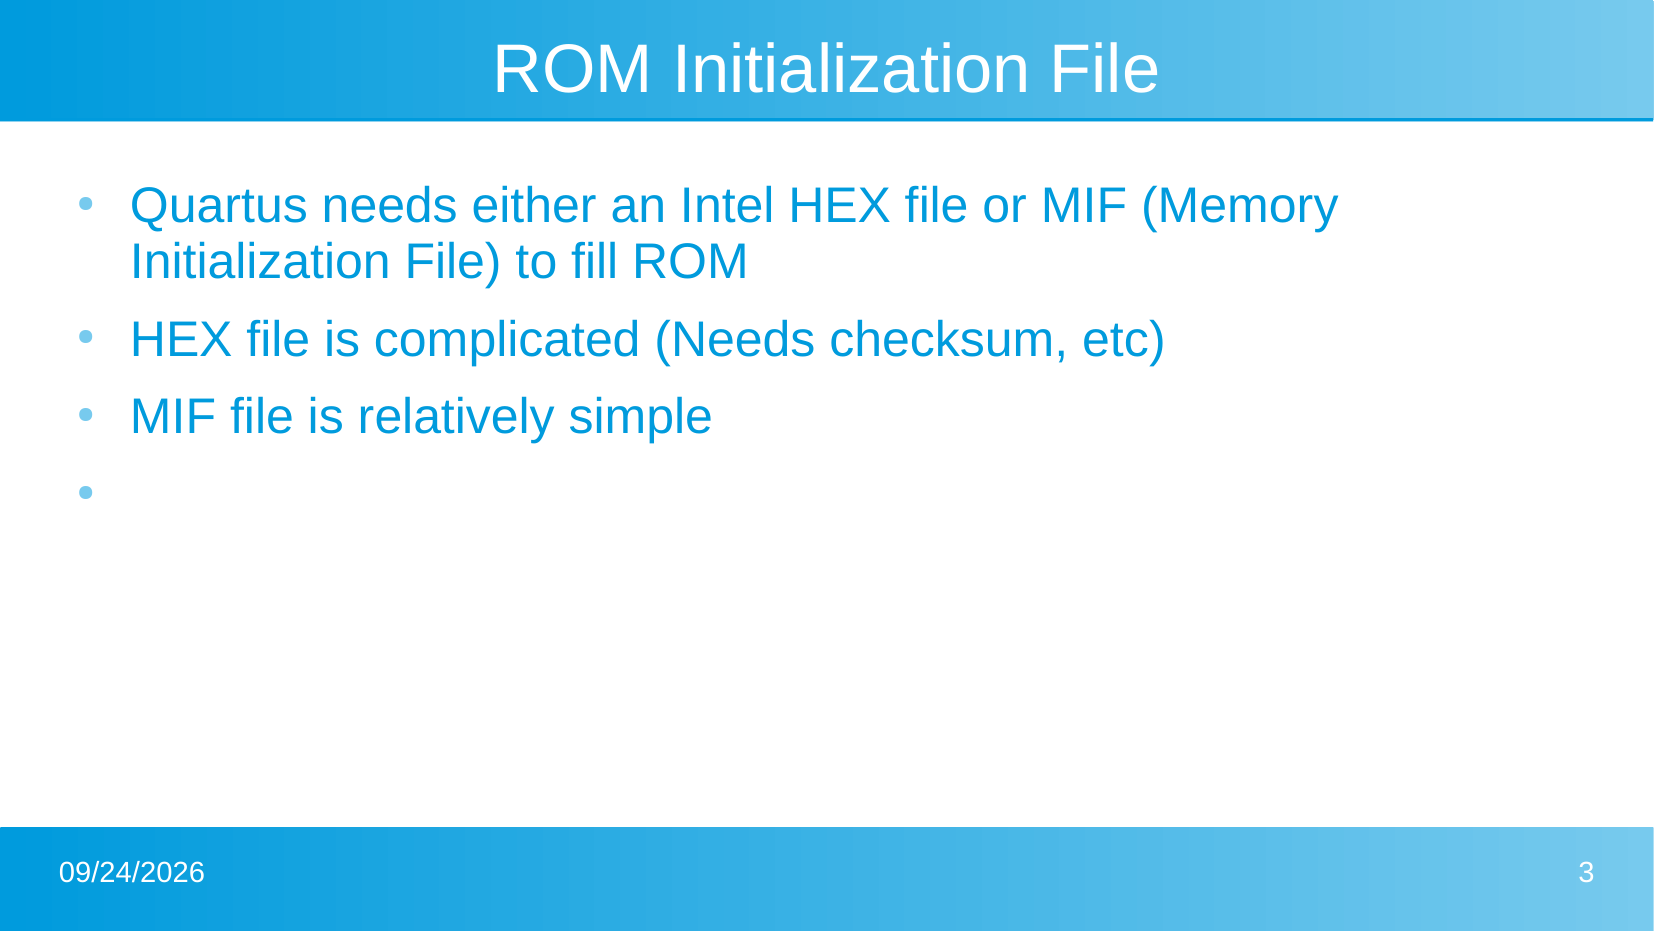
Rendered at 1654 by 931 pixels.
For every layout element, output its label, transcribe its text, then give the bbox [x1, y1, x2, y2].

title ROM Initialization File [59, 29, 1595, 108]
list Quartus needs either an Intel HEX file or MIF (Memory Initialization File) to fill ROM HEX file is complicated (Needs checksum, etc) MIF file is relatively simple [59, 177, 1595, 768]
